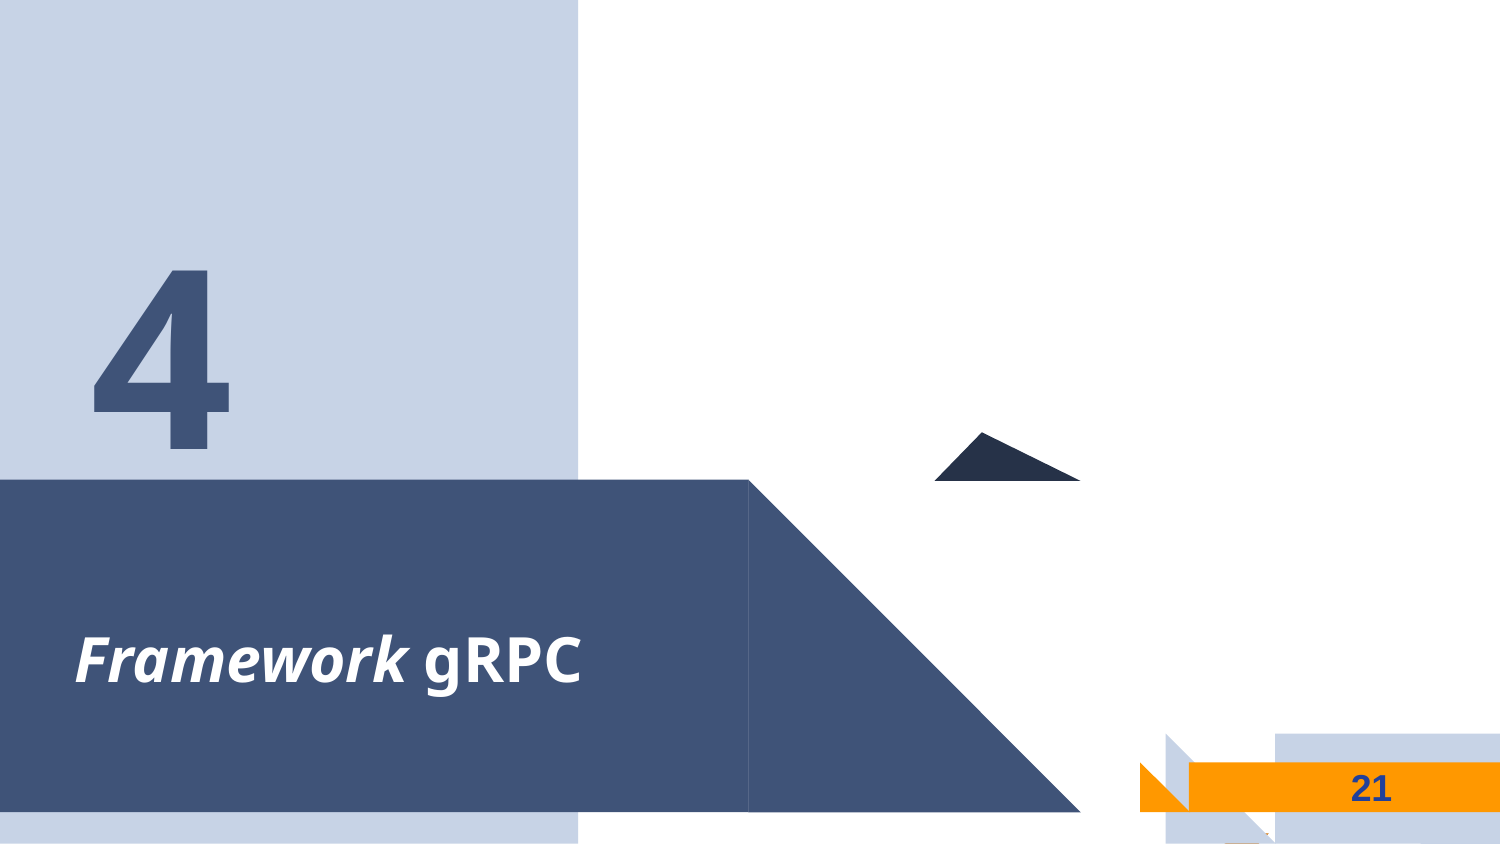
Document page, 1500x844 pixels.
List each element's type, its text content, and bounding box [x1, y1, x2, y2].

text_box Framework gRPC [59, 519, 815, 710]
text_box 21 [1249, 760, 1494, 813]
text_box 4 [76, 0, 434, 515]
